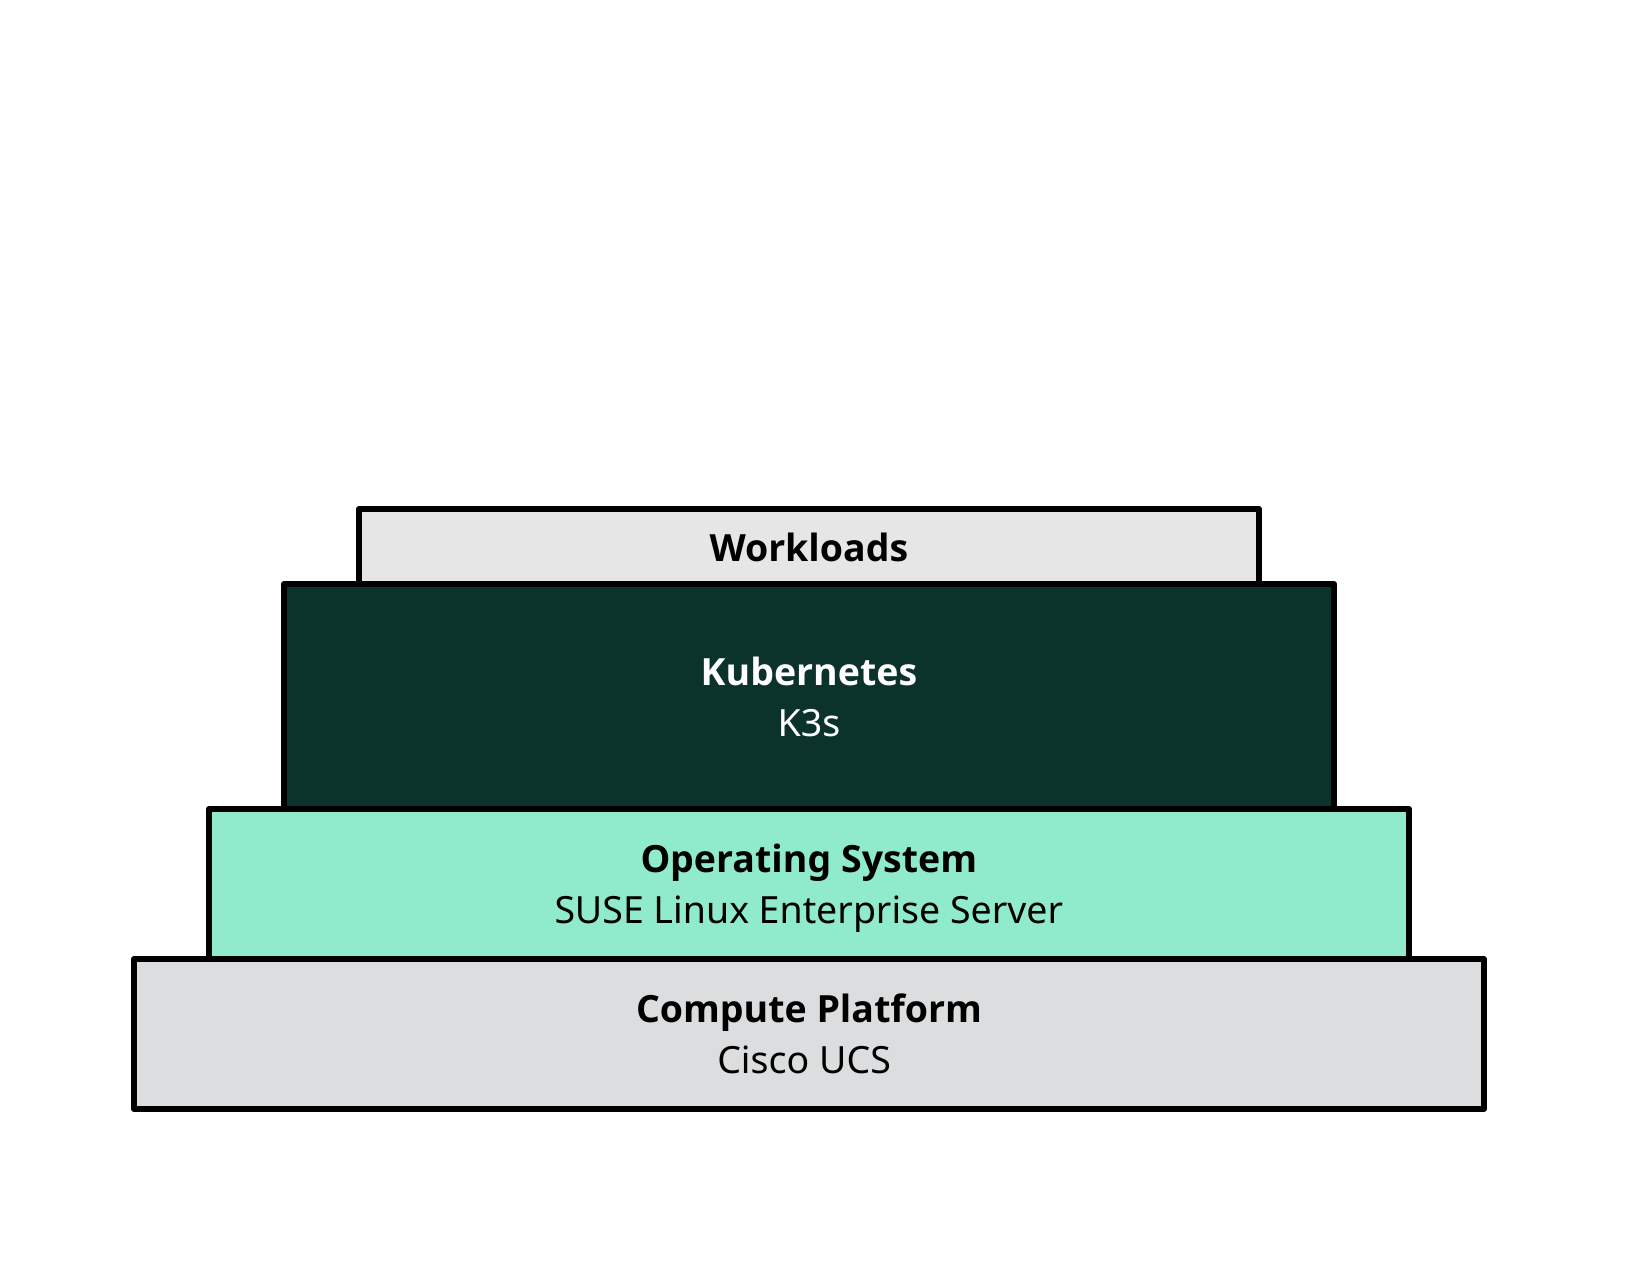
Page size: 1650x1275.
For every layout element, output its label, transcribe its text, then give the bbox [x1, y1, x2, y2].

text_box Operating System SUSE Linux Enterprise Server [209, 809, 1410, 960]
text_box Workloads [359, 509, 1260, 585]
text_box Compute Platform Cisco UCS [134, 959, 1485, 1110]
text_box Kubernetes K3s [284, 584, 1335, 810]
